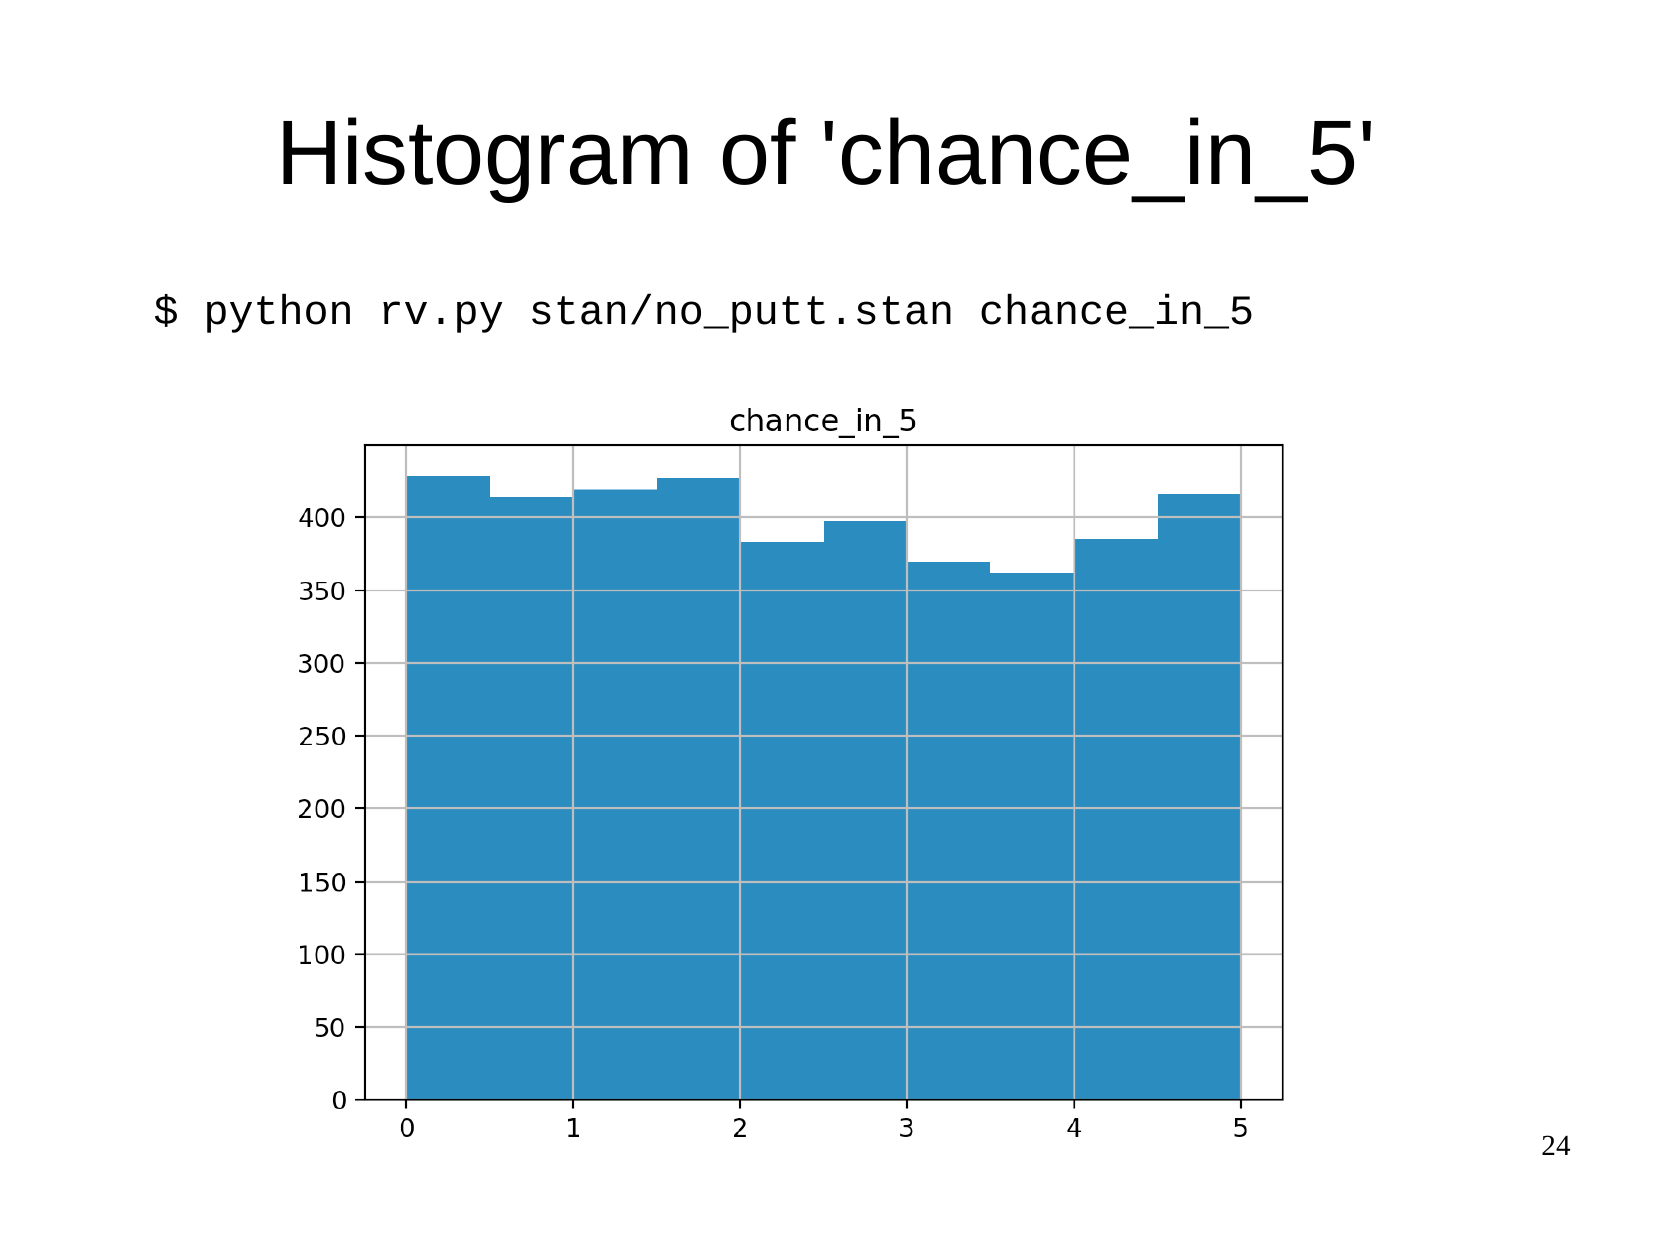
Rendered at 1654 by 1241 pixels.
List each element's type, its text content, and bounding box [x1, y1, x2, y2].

title Histogram of 'chance_in_5' [82, 49, 1571, 257]
list $ python rv.py stan/no_putt.stan chance_in_5 [82, 290, 1571, 1109]
picture [255, 389, 1321, 1147]
